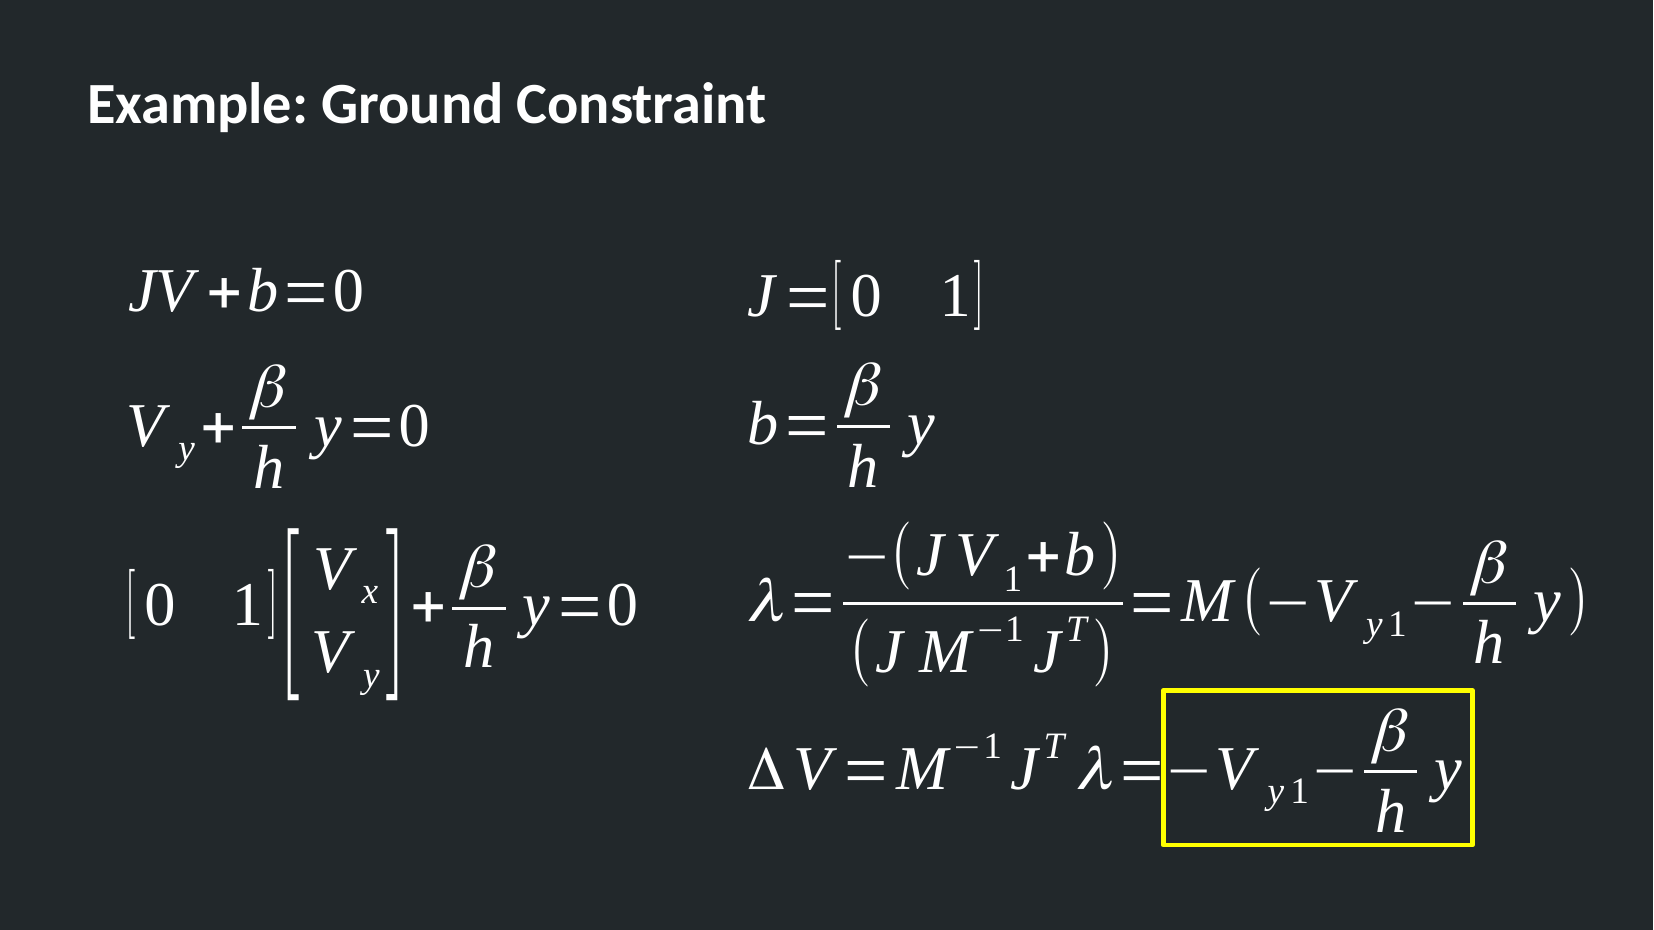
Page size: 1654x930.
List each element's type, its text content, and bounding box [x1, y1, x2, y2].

chart [120, 361, 436, 502]
text_box Example: Ground Constraint [72, 72, 1363, 221]
chart [739, 519, 1595, 691]
chart [739, 705, 1163, 846]
chart [741, 360, 945, 501]
chart [120, 255, 371, 325]
chart [120, 525, 646, 704]
chart [739, 257, 993, 334]
text_box [1163, 690, 1473, 846]
